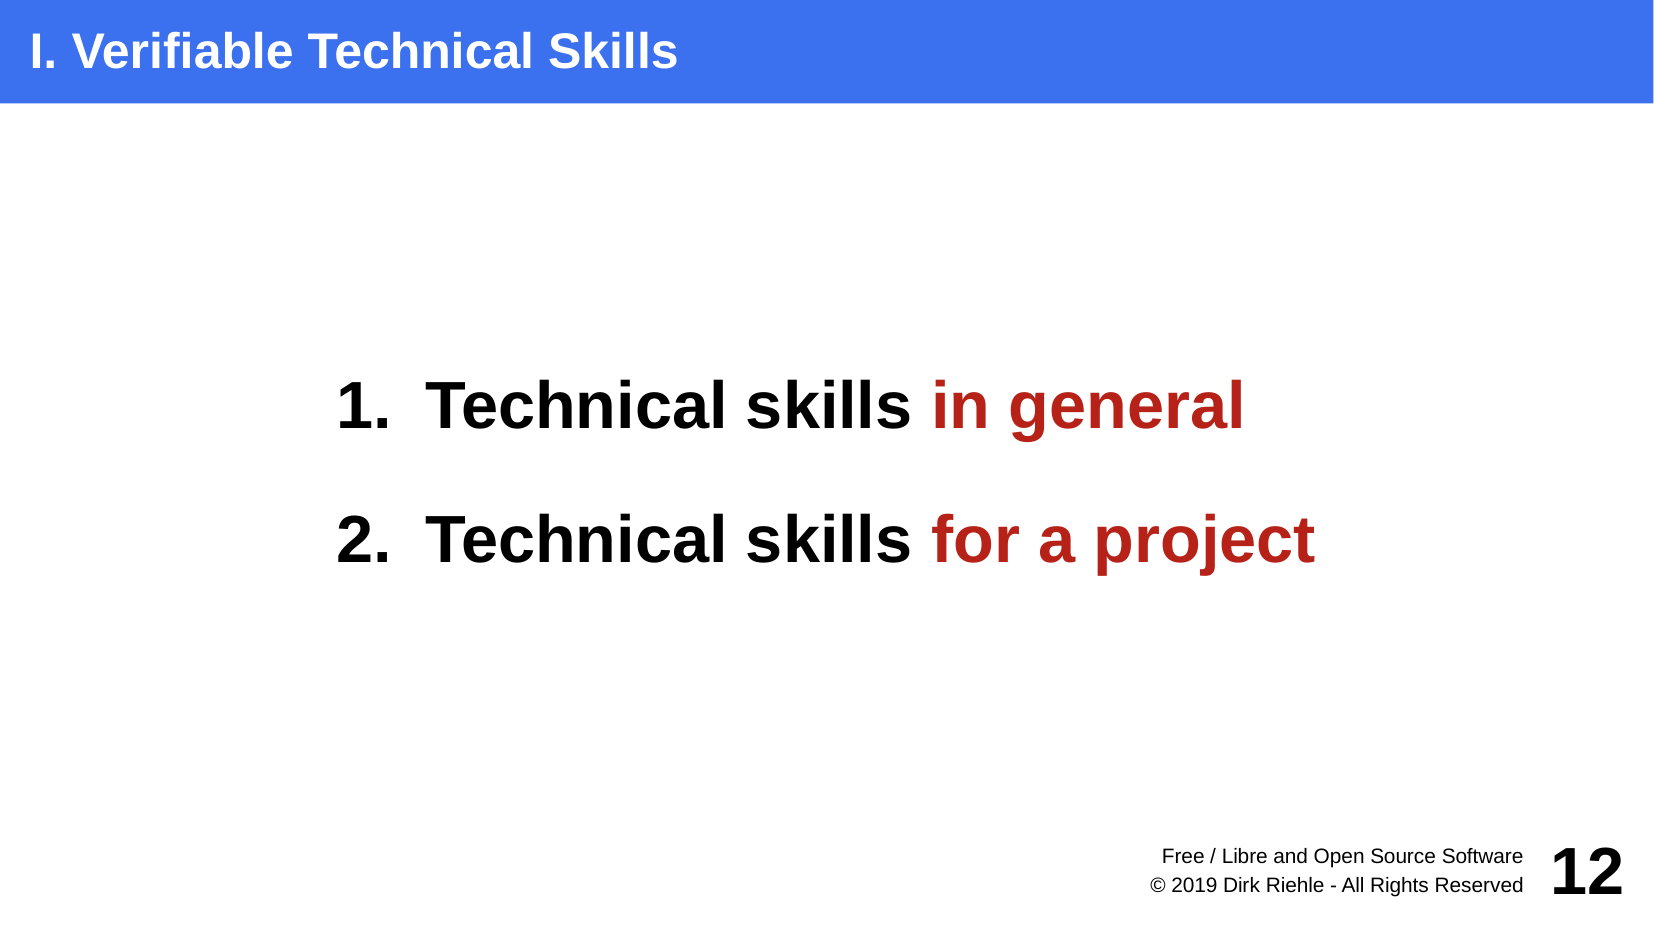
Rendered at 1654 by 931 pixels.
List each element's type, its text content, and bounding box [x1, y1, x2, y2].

subtitle Technical skills in general Technical skills for a project [29, 132, 1625, 813]
title I. Verifiable Technical Skills [0, 0, 1654, 104]
